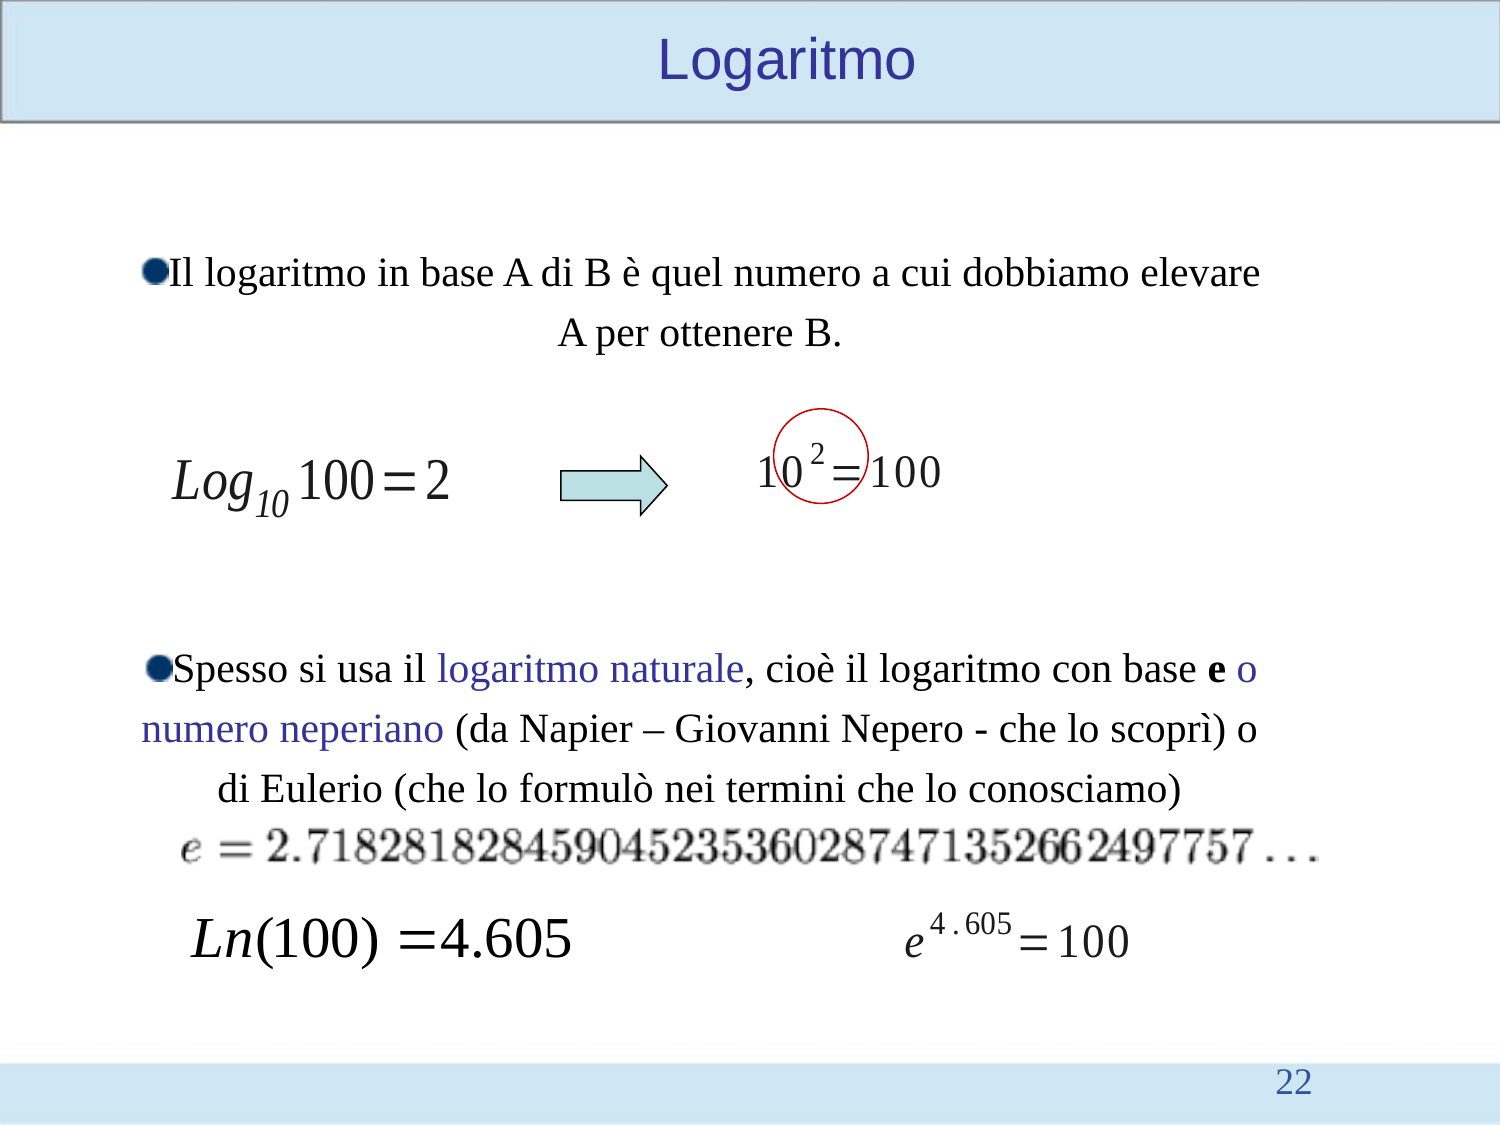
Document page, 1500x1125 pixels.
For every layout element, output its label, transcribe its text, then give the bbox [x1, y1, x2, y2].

chart [745, 437, 975, 515]
chart [183, 904, 582, 984]
title Logaritmo [113, 0, 1463, 158]
text_box [560, 456, 668, 516]
chart [156, 444, 472, 531]
picture [0, 0, 1500, 1125]
text_box Il logaritmo in base A di B è quel numero a cui dobbiamo elevare A per ottenere B. Spesso si usa il logaritmo naturale, cioè il logaritmo con base e o numero neperiano (da Napier – Giovanni Nepero - che lo scoprì) o di Eulerio (che lo formulò nei termini che lo conosciamo) [112, 227, 1288, 819]
